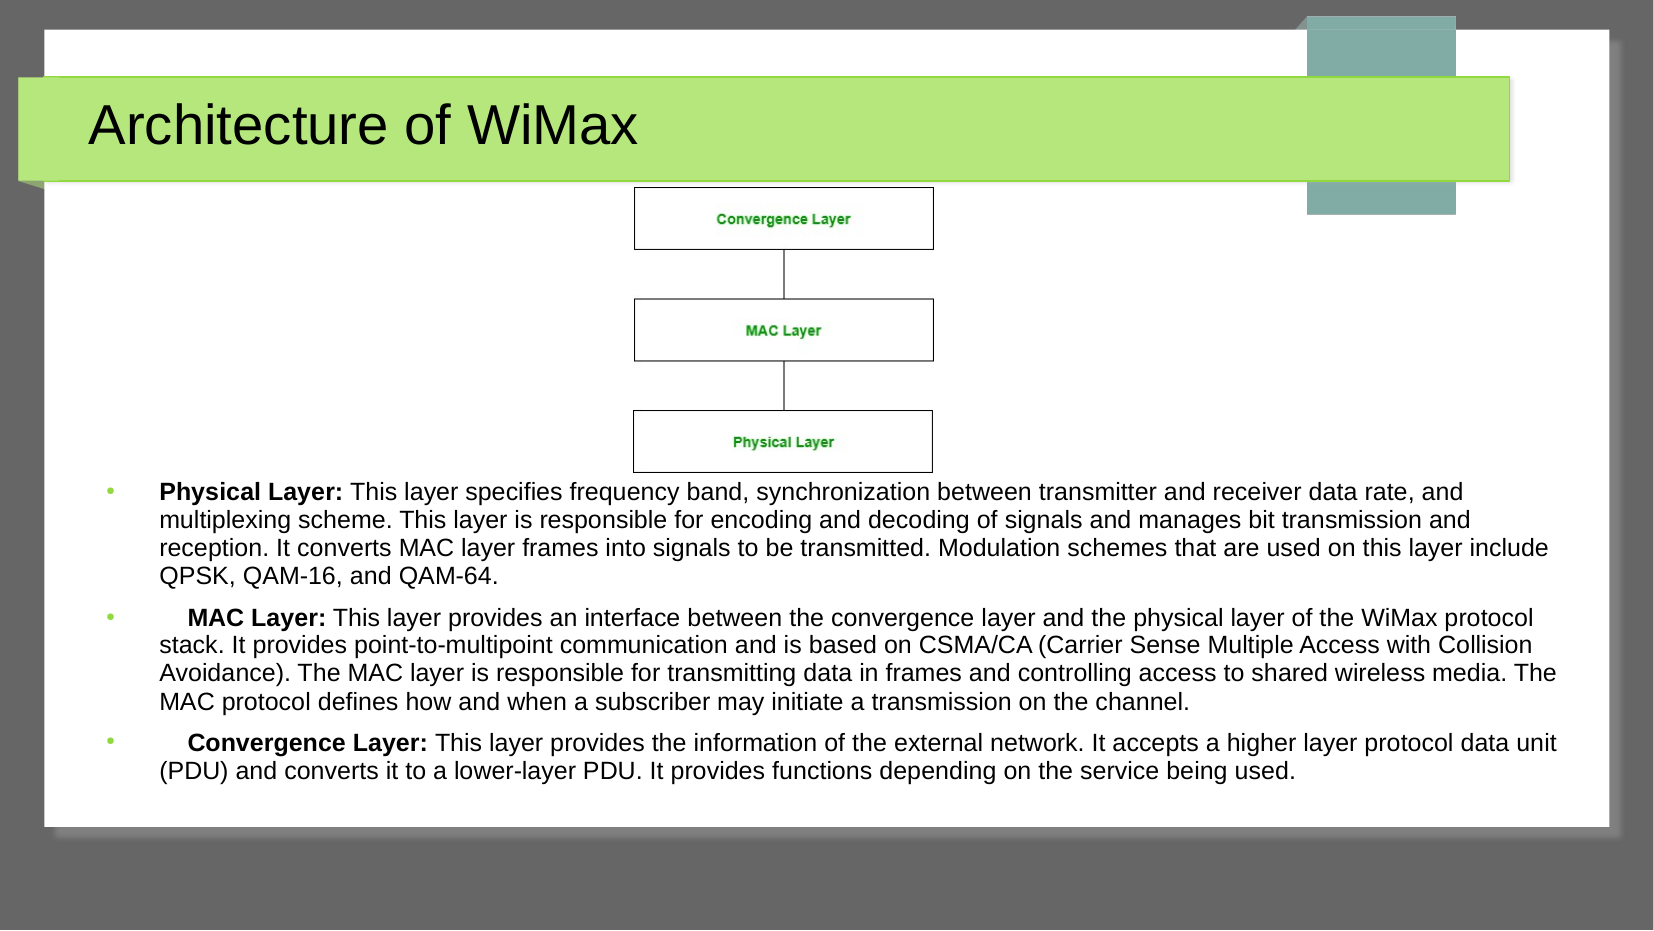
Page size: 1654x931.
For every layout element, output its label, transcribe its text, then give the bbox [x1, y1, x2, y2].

list Physical Layer: This layer specifies frequency band, synchronization between transmitter and receiver data rate, and multiplexing scheme. This layer is responsible for encoding and decoding of signals and manages bit transmission and reception. It converts MAC layer frames into signals to be transmitted. Modulation schemes that are used on this layer include QPSK, QAM-16, and QAM-64. MAC Layer: This layer provides an interface between the convergence layer and the physical layer of the WiMax protocol stack. It provides point-to-multipoint communication and is based on CSMA/CA (Carrier Sense Multiple Access with Collision Avoidance). The MAC layer is responsible for transmitting data in frames and controlling access to shared wireless media. The MAC protocol defines how and when a subscriber may initiate a transmission on the channel. Convergence Layer: This layer provides the information of the external network. It accepts a higher layer protocol data unit (PDU) and converts it to a lower-layer PDU. It provides functions depending on the service being used. [88, 221, 1565, 813]
title Architecture of WiMax [88, 73, 1506, 178]
picture [633, 187, 934, 473]
